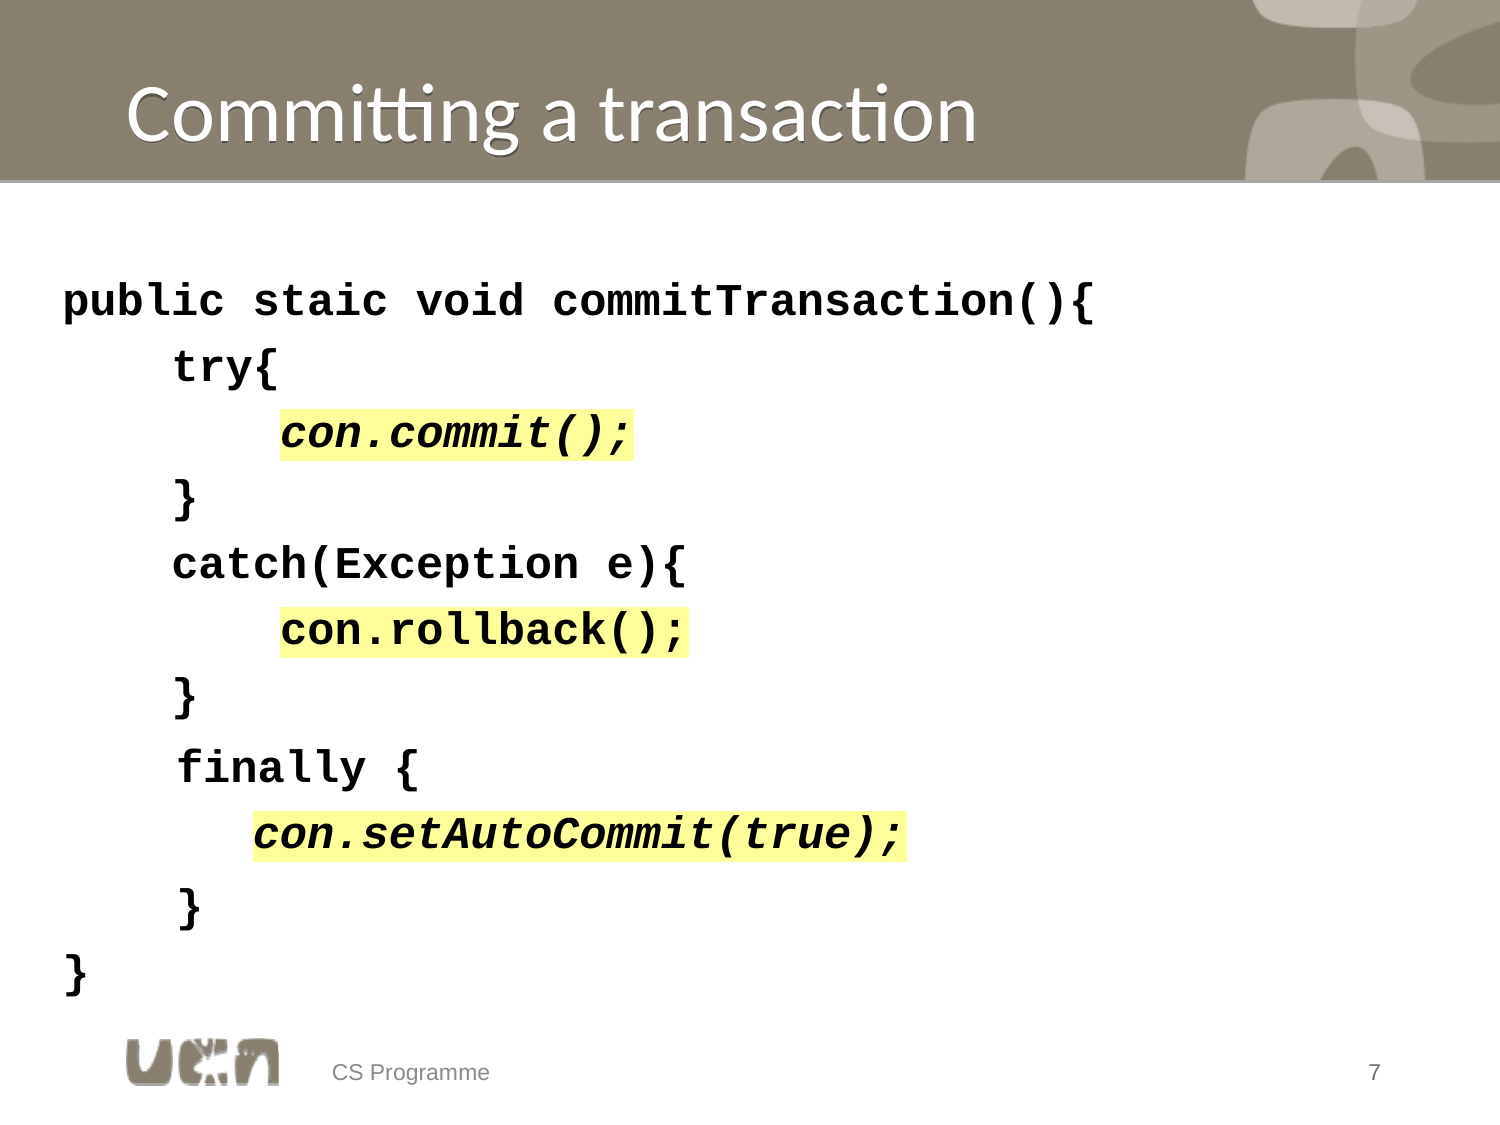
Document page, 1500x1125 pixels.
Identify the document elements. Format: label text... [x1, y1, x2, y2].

text_box CS Programme [316, 1041, 1233, 1102]
text_box <number> [1353, 1041, 1454, 1102]
list public staic void commitTransaction(){ try{ con.commit(); } catch(Exception e){ con.rollback(); } finally { con.setAutoCommit(true); } } [47, 262, 1477, 1005]
title Committing a transaction [111, 48, 1385, 166]
